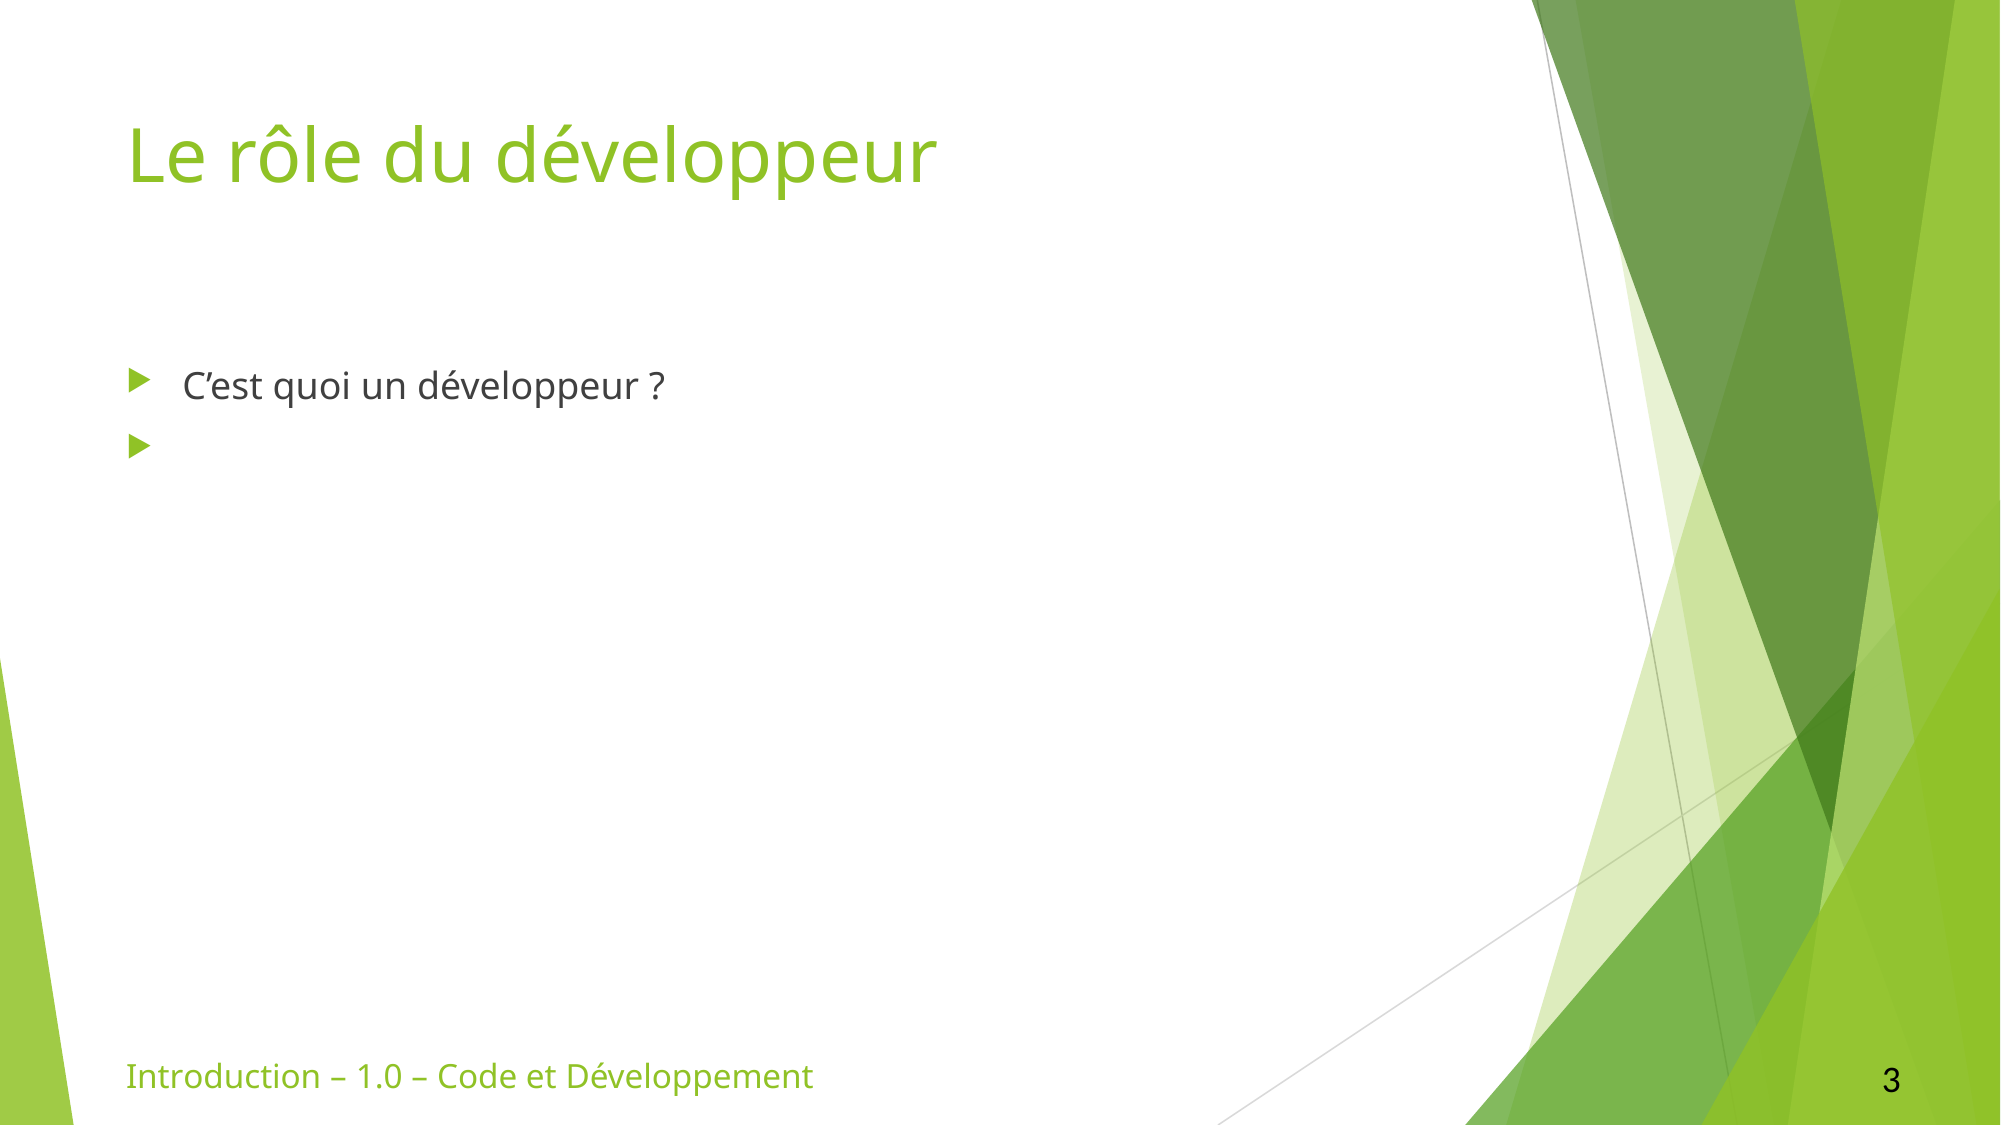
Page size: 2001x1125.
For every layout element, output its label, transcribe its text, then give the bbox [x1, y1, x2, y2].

title Le rôle du développeur [111, 99, 1522, 317]
text_box [1866, 1047, 1979, 1108]
text_box Introduction – 1.0 – Code et Développement [111, 1047, 1094, 1109]
list C’est quoi un développeur ? [111, 354, 1522, 992]
